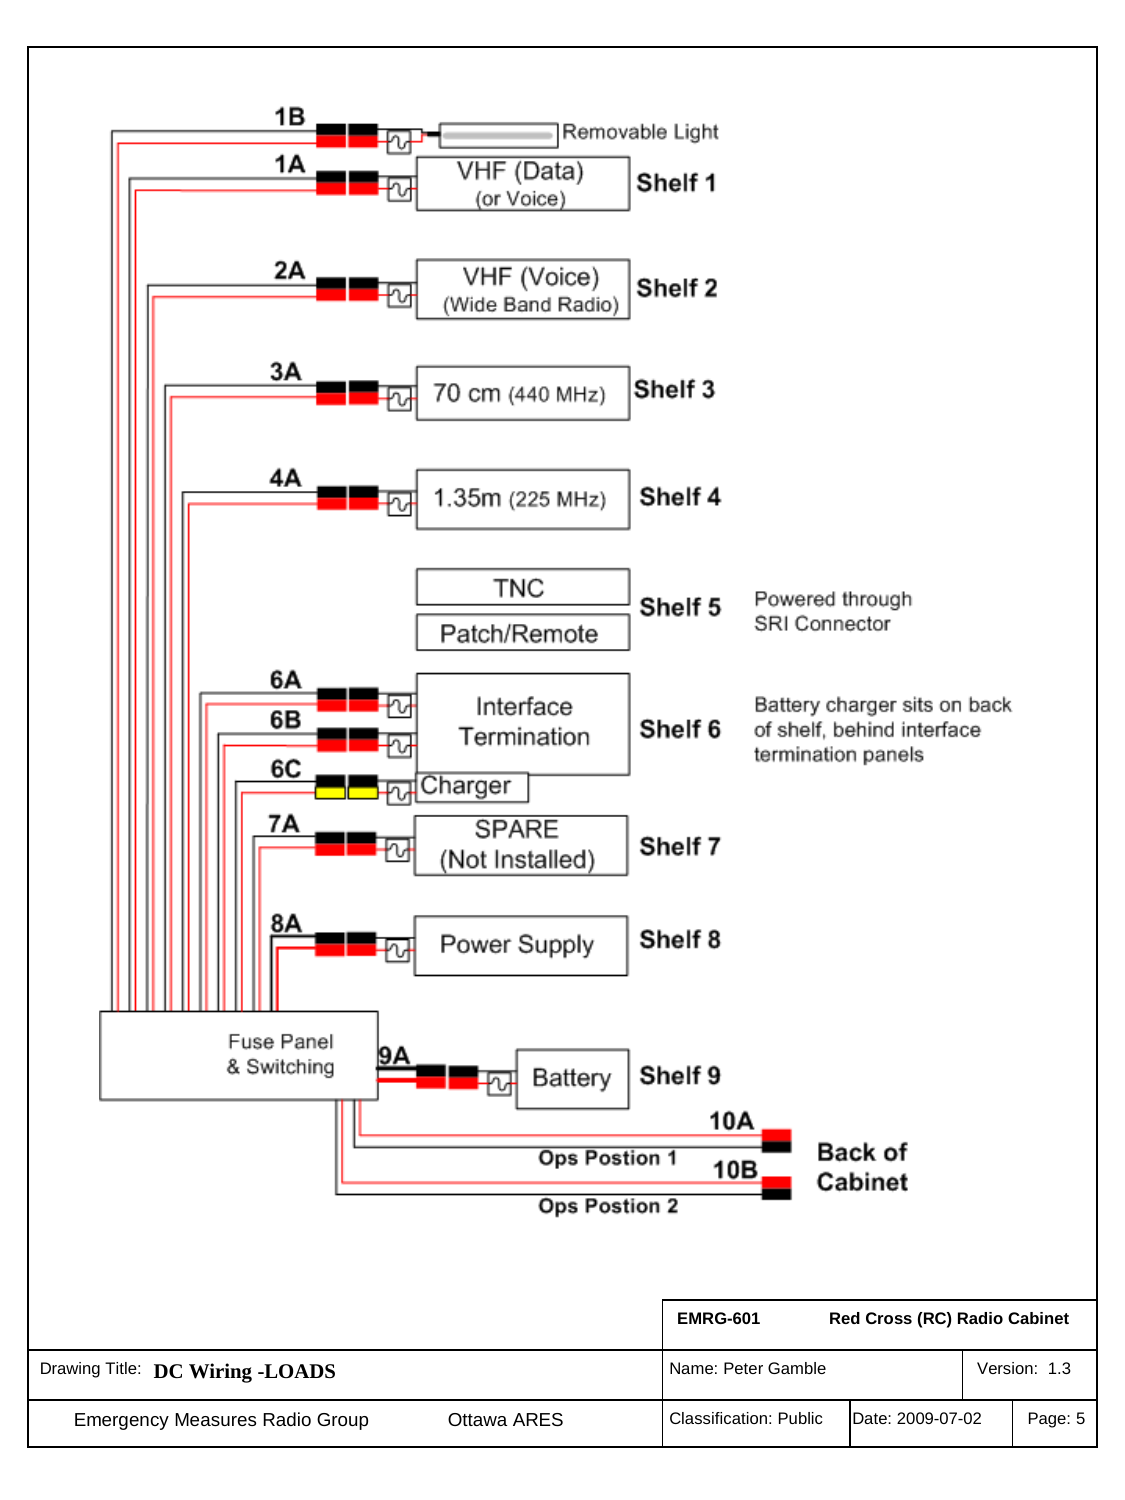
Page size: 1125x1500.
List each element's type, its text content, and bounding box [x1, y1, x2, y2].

text_box Page: <number> [999, 1399, 1101, 1447]
text_box DC Wiring -LOADS [138, 1350, 351, 1391]
text_box Emergency Measures Radio Group Ottawa ARES [37, 1399, 601, 1447]
picture [99, 99, 1019, 1219]
